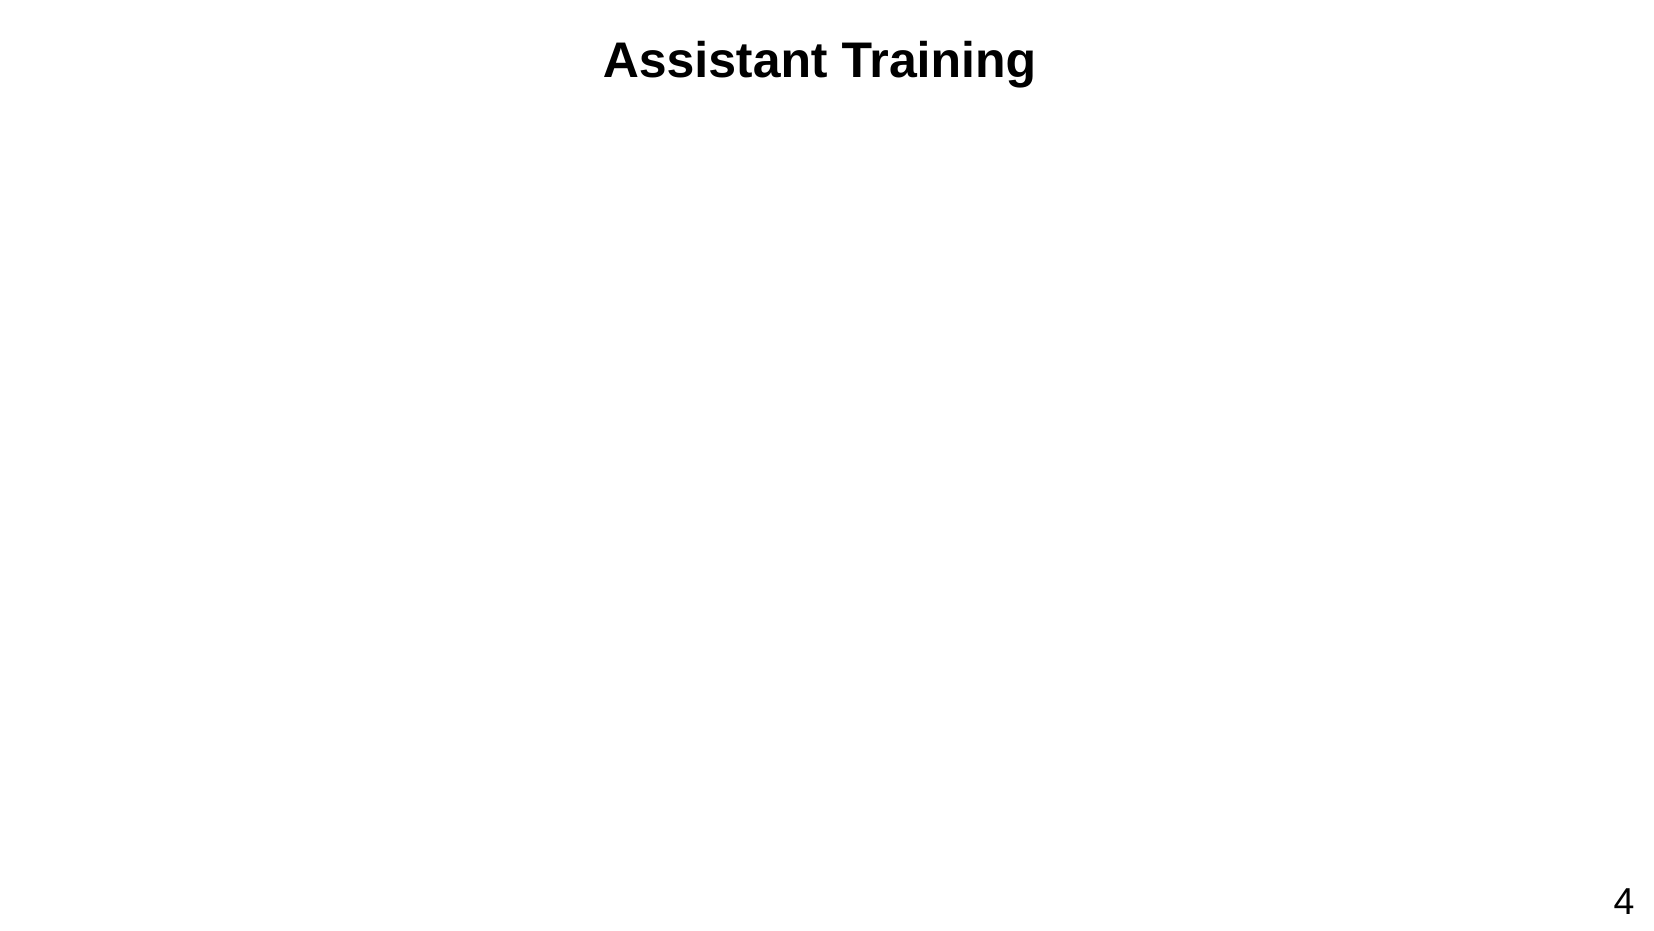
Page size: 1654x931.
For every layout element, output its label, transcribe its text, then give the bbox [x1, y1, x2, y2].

text_box 4 [1594, 873, 1654, 931]
text_box Assistant Training [0, 2, 1654, 119]
